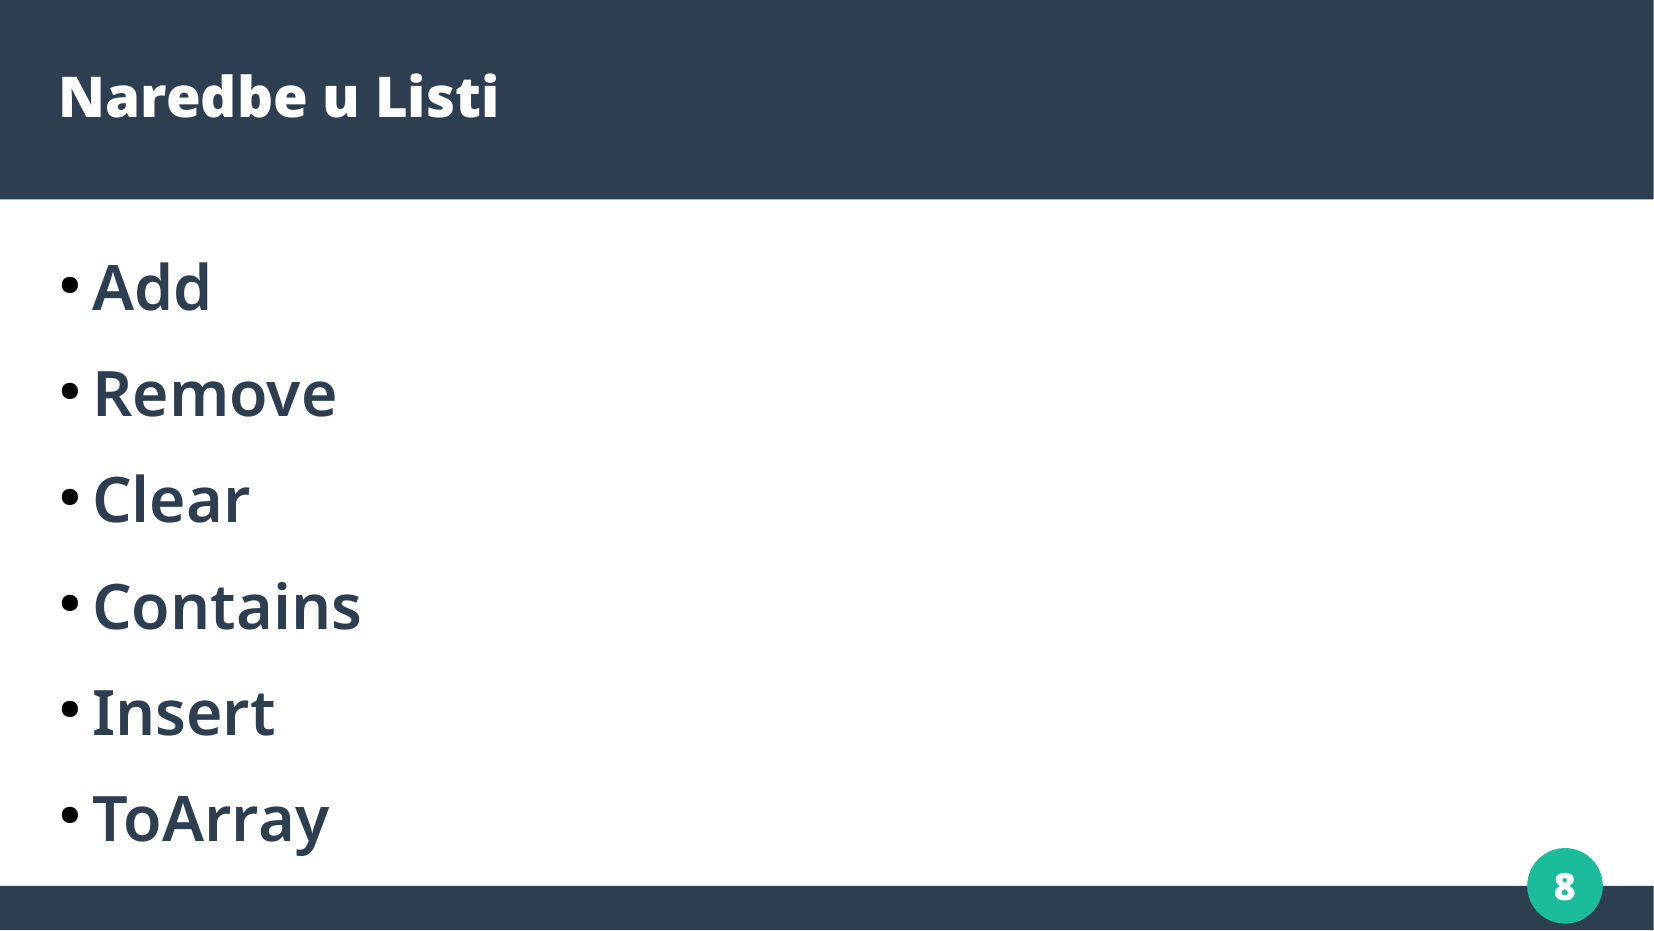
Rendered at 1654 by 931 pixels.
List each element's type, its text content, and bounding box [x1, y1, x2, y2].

list Add Remove Clear Contains Insert ToArray [59, 243, 1595, 864]
title Naredbe u Listi [59, 37, 1595, 155]
